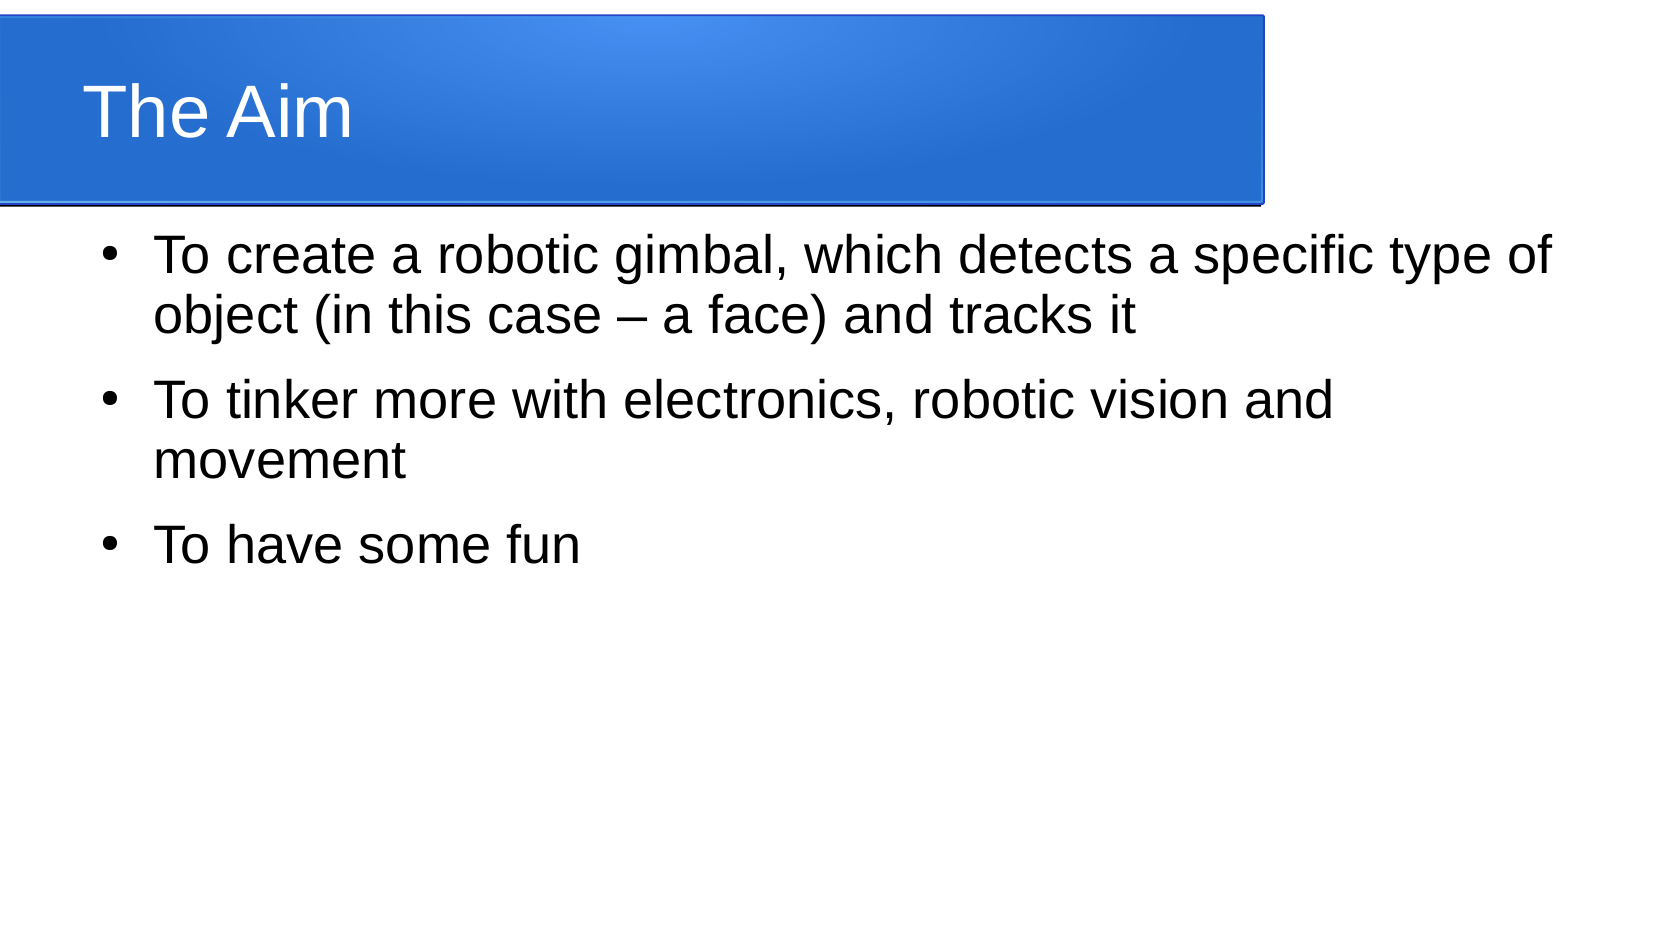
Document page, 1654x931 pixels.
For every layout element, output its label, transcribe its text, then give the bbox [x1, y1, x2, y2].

title The Aim [82, 35, 1235, 189]
list To create a robotic gimbal, which detects a specific type of object (in this case – a face) and tracks it To tinker more with electronics, robotic vision and movement To have some fun [82, 224, 1571, 764]
